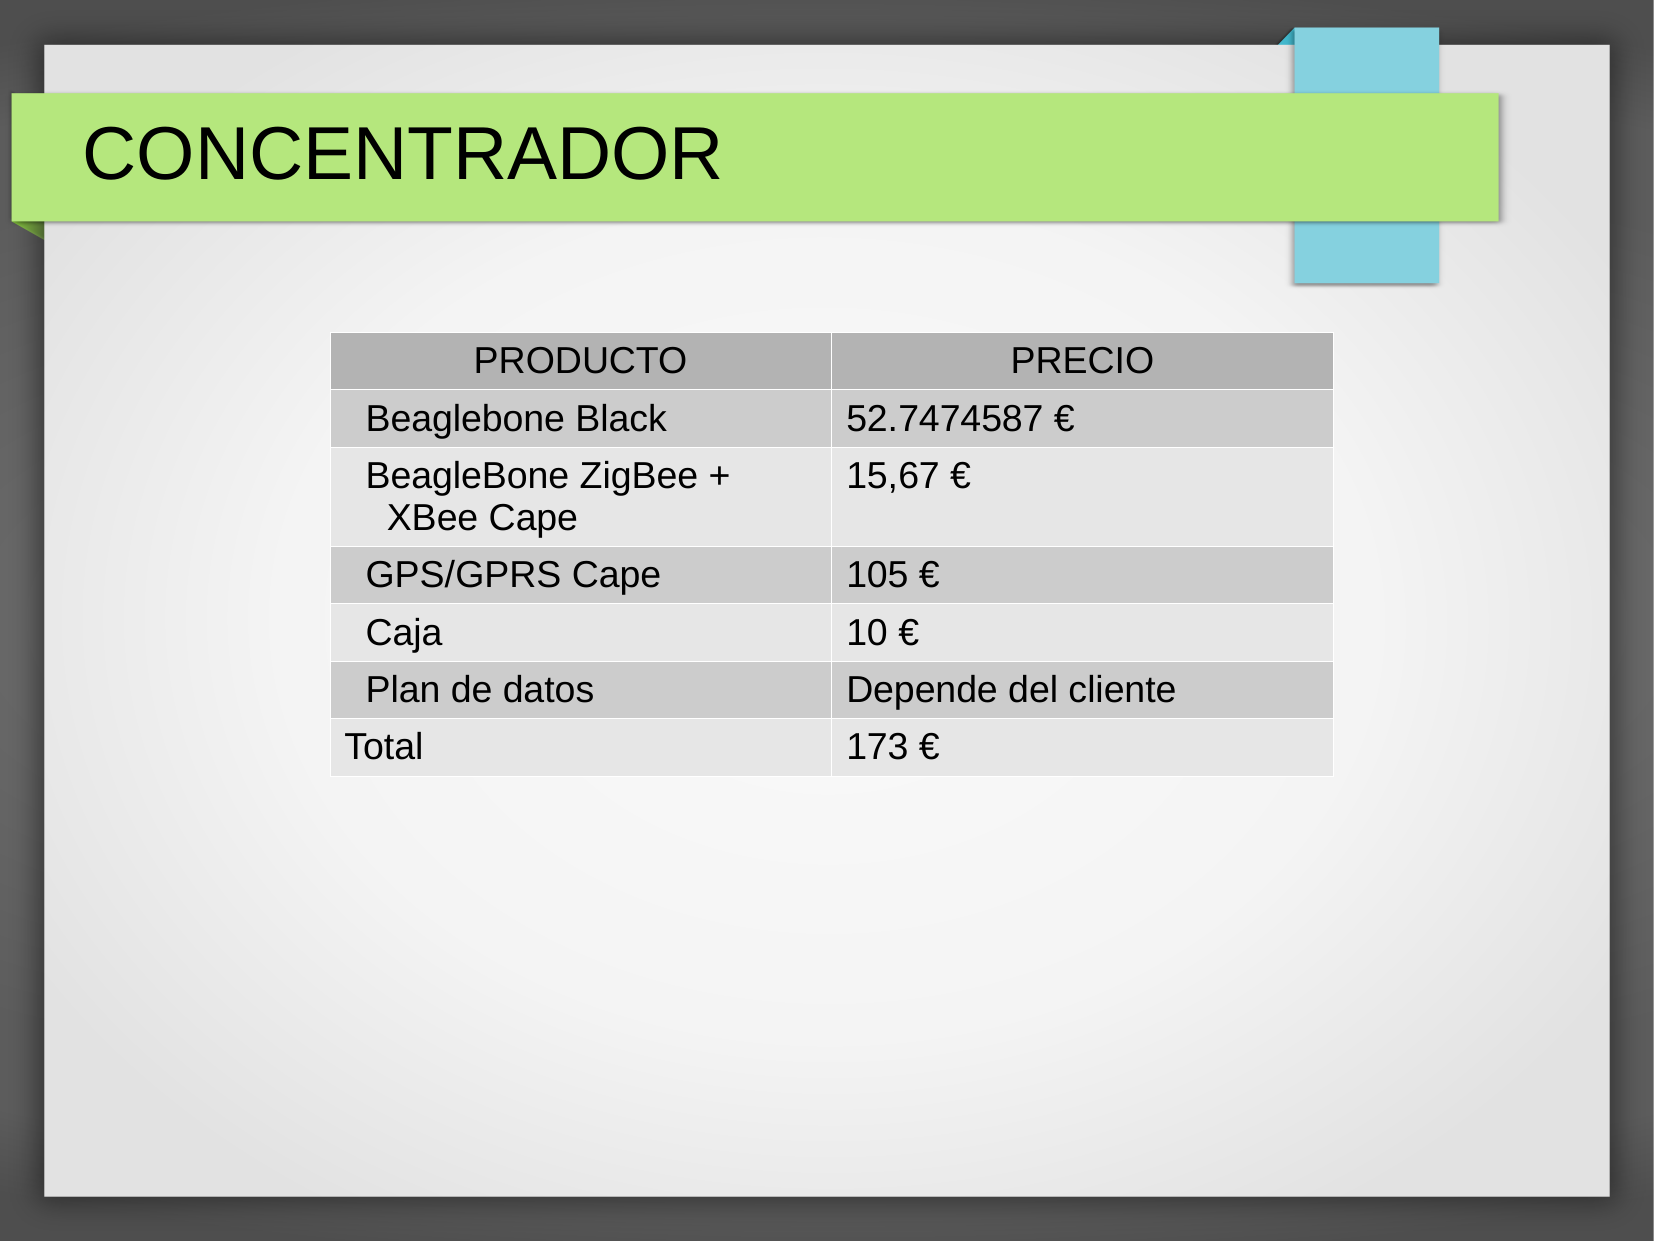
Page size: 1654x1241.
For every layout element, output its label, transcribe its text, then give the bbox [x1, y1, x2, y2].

table_cell BeagleBone ZigBee + XBee Cape [331, 448, 831, 546]
table_cell 173 € [832, 719, 1333, 776]
table_header PRODUCTO [331, 333, 831, 389]
table_cell 15,67 € [832, 448, 1333, 546]
table_cell Beaglebone Black [331, 390, 831, 447]
table_cell 10 € [832, 604, 1333, 661]
picture [0, 0, 1654, 1241]
table_cell 52.7474587 € [832, 390, 1333, 447]
table_cell Plan de datos [331, 662, 831, 718]
table_cell 105 € [832, 547, 1333, 603]
title CONCENTRADOR [82, 94, 1264, 213]
table_cell Caja [331, 604, 831, 661]
table_cell GPS/GPRS Cape [331, 547, 831, 603]
table_cell Depende del cliente [832, 662, 1333, 718]
table_cell Total [331, 719, 831, 776]
table_header PRECIO [832, 333, 1333, 389]
